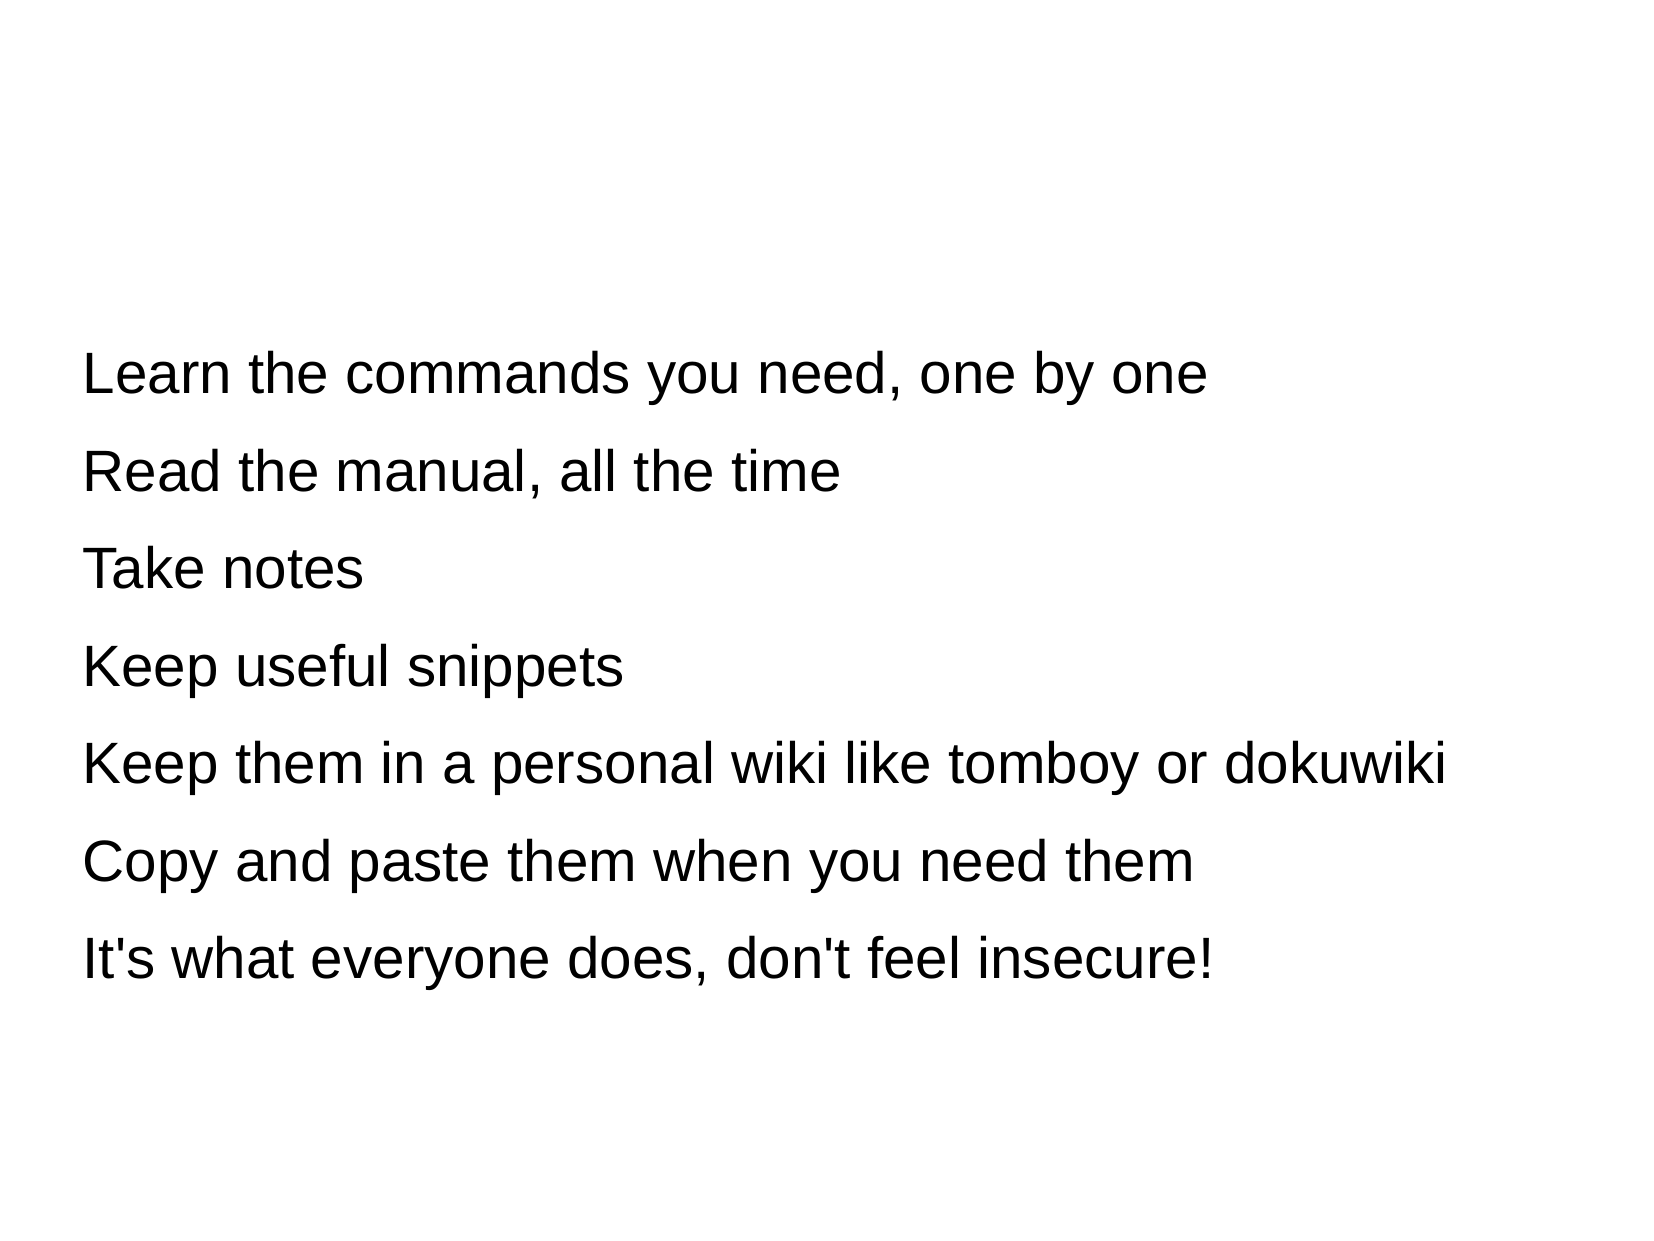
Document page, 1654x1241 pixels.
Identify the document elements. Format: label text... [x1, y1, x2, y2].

text_box Learn the commands you need, one by one Read the manual, all the time Take notes Keep useful snippets Keep them in a personal wiki like tomboy or dokuwiki Copy and paste them when you need them It's what everyone does, don't feel insecure! [82, 290, 1538, 1010]
